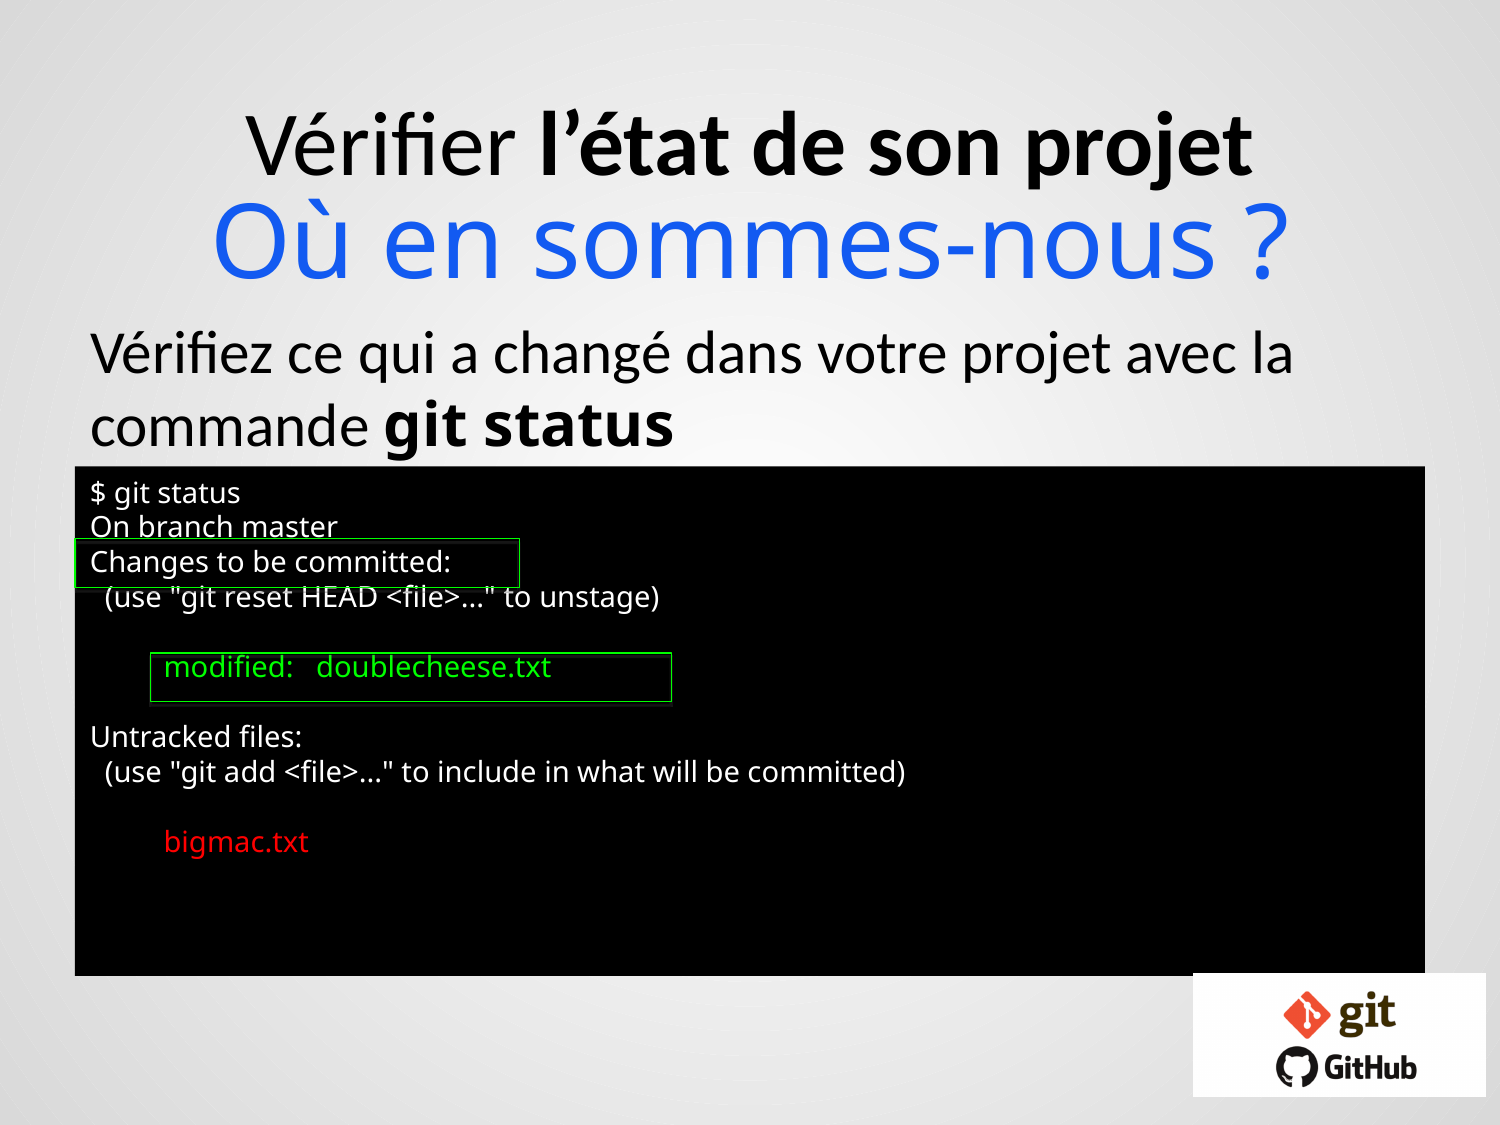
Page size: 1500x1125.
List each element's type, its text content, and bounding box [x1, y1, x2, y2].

picture [1193, 973, 1486, 1097]
list Où en sommes-nous ? Vérifiez ce qui a changé dans votre projet avec la commande git status [75, 167, 1425, 466]
text_box $ git status On branch master Changes to be committed: (use "git reset HEAD <file>..." to unstage) modified: doublecheese.txt Untracked files: (use "git add <file>..." to include in what will be committed) bigmac.txt [77, 544, 517, 587]
title Vérifier l’état de son projet [75, 45, 1425, 167]
text_box $ git status On branch master Changes to be committed: (use "git reset HEAD <file>..." to unstage) modified: doublecheese.txt Untracked files: (use "git add <file>..." to include in what will be committed) bigmac.txt [74, 466, 1425, 976]
